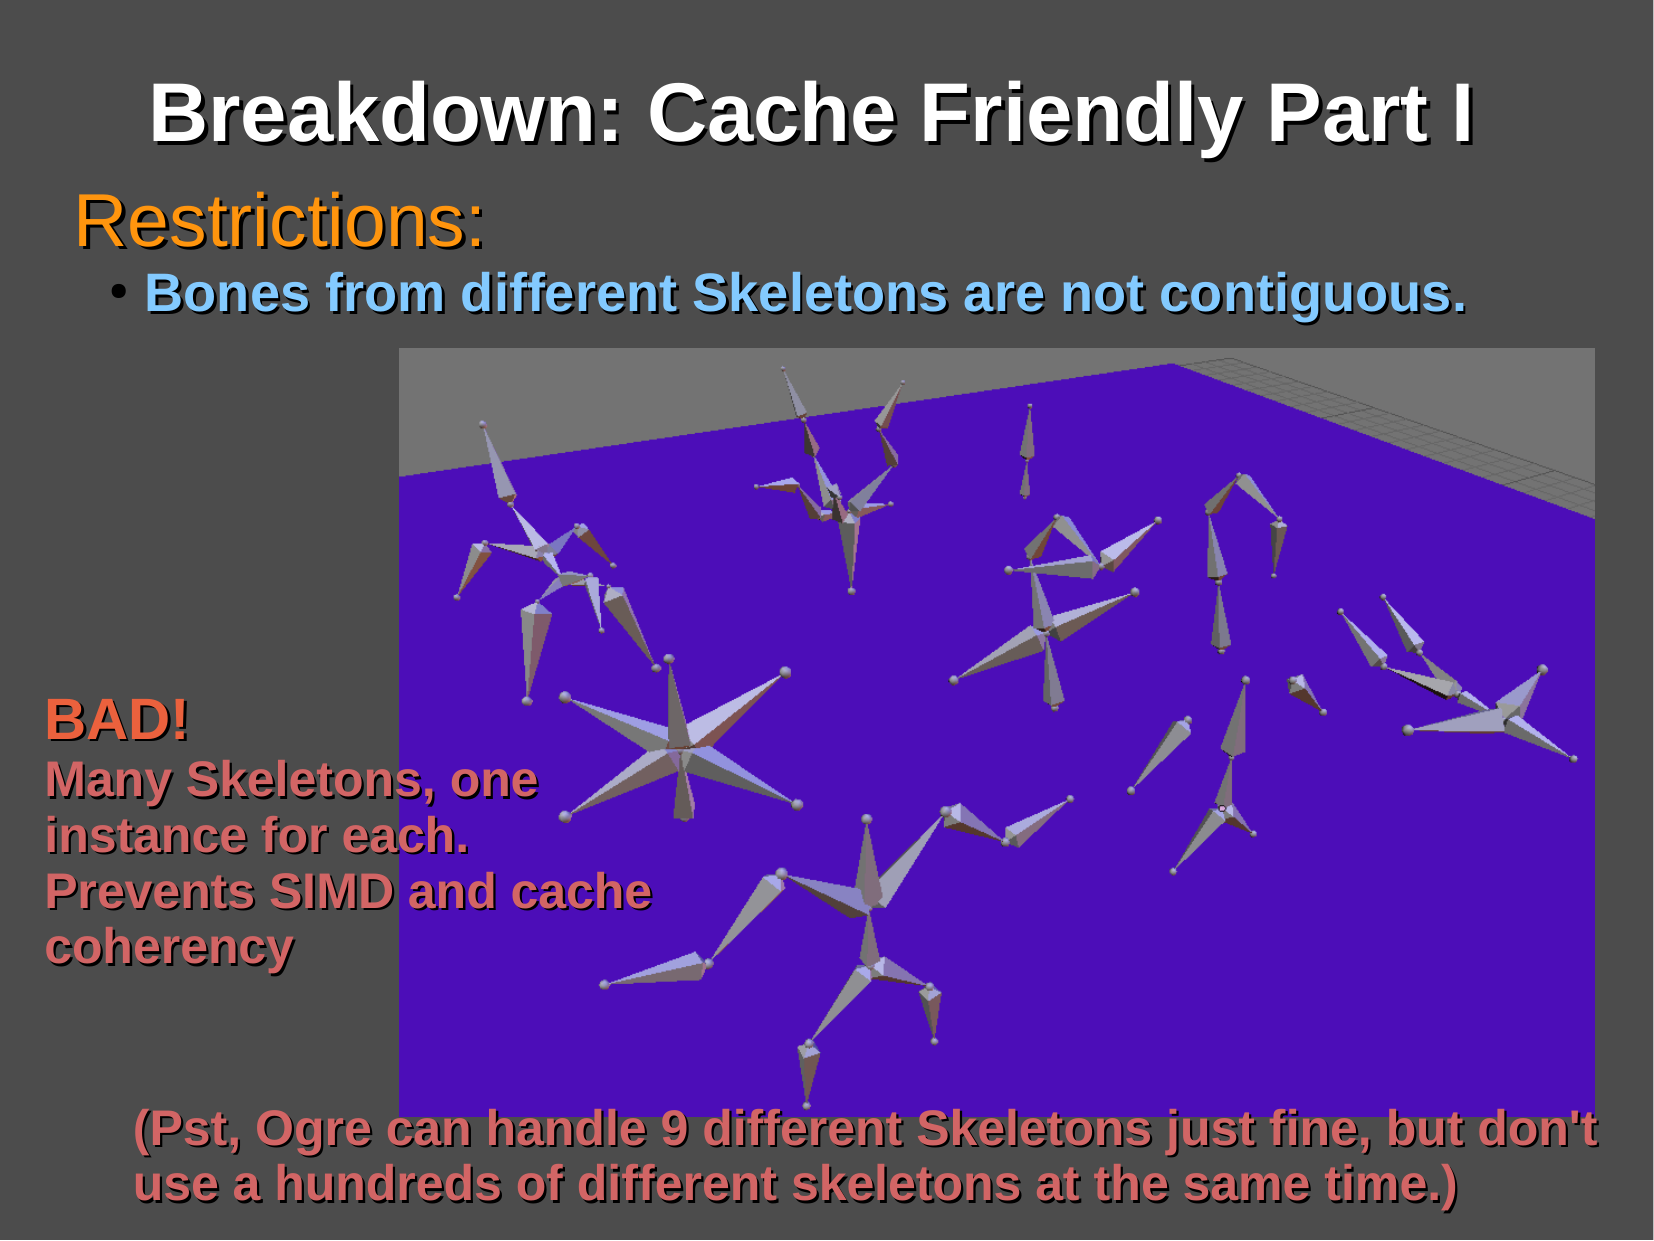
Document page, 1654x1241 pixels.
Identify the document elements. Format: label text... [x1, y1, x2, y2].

text_box BAD! Many Skeletons, one instance for each. Prevents SIMD and cache coherency [29, 679, 680, 1034]
text_box Restrictions: Bones from different Skeletons are not contiguous. [59, 171, 1565, 331]
text_box (Pst, Ogre can handle 9 different Skeletons just fine, but don't use a hundreds of different skeletons at the same time.) [118, 1092, 1654, 1241]
picture [399, 348, 1595, 1092]
text_box Breakdown: Cache Friendly Part I [88, 59, 1536, 168]
